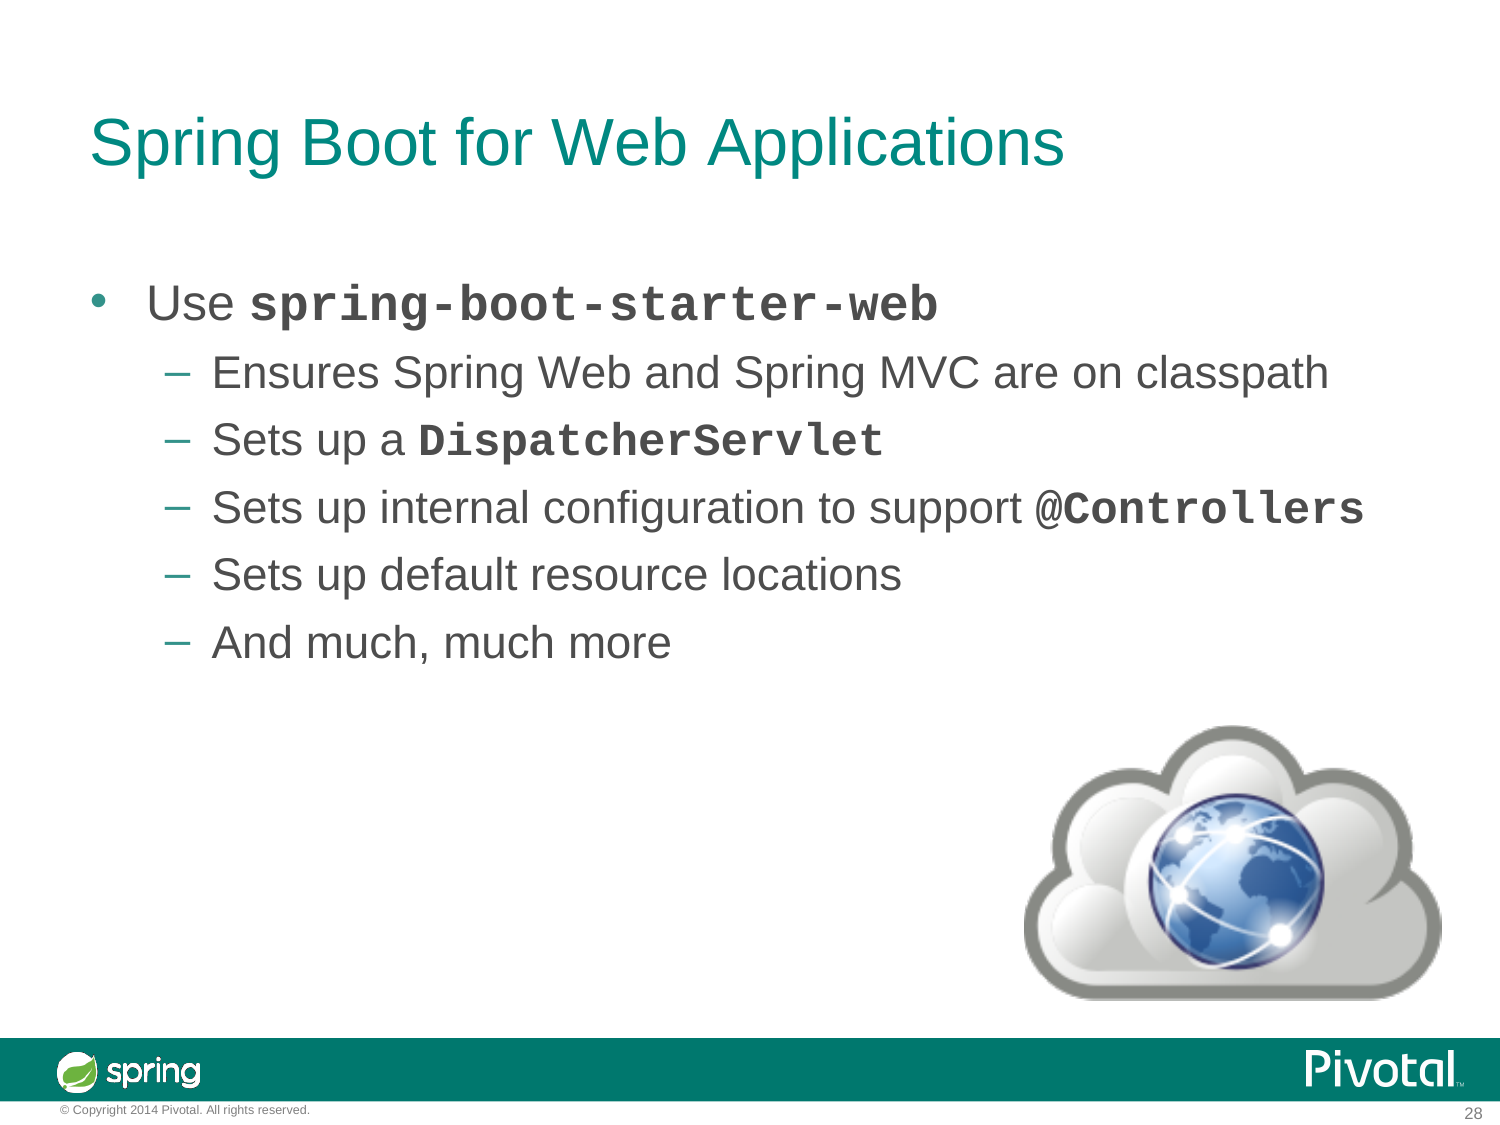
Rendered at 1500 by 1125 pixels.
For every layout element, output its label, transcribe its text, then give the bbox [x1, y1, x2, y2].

picture [1024, 725, 1442, 1001]
list Use spring-boot-starter-web Ensures Spring Web and Spring MVC are on classpath Sets up a DispatcherServlet Sets up internal configuration to support @Controllers Sets up default resource locations And much, much more [75, 262, 1426, 1016]
picture [32, 1041, 210, 1103]
picture [1306, 1050, 1464, 1087]
title Spring Boot for Web Applications [75, 45, 1426, 233]
